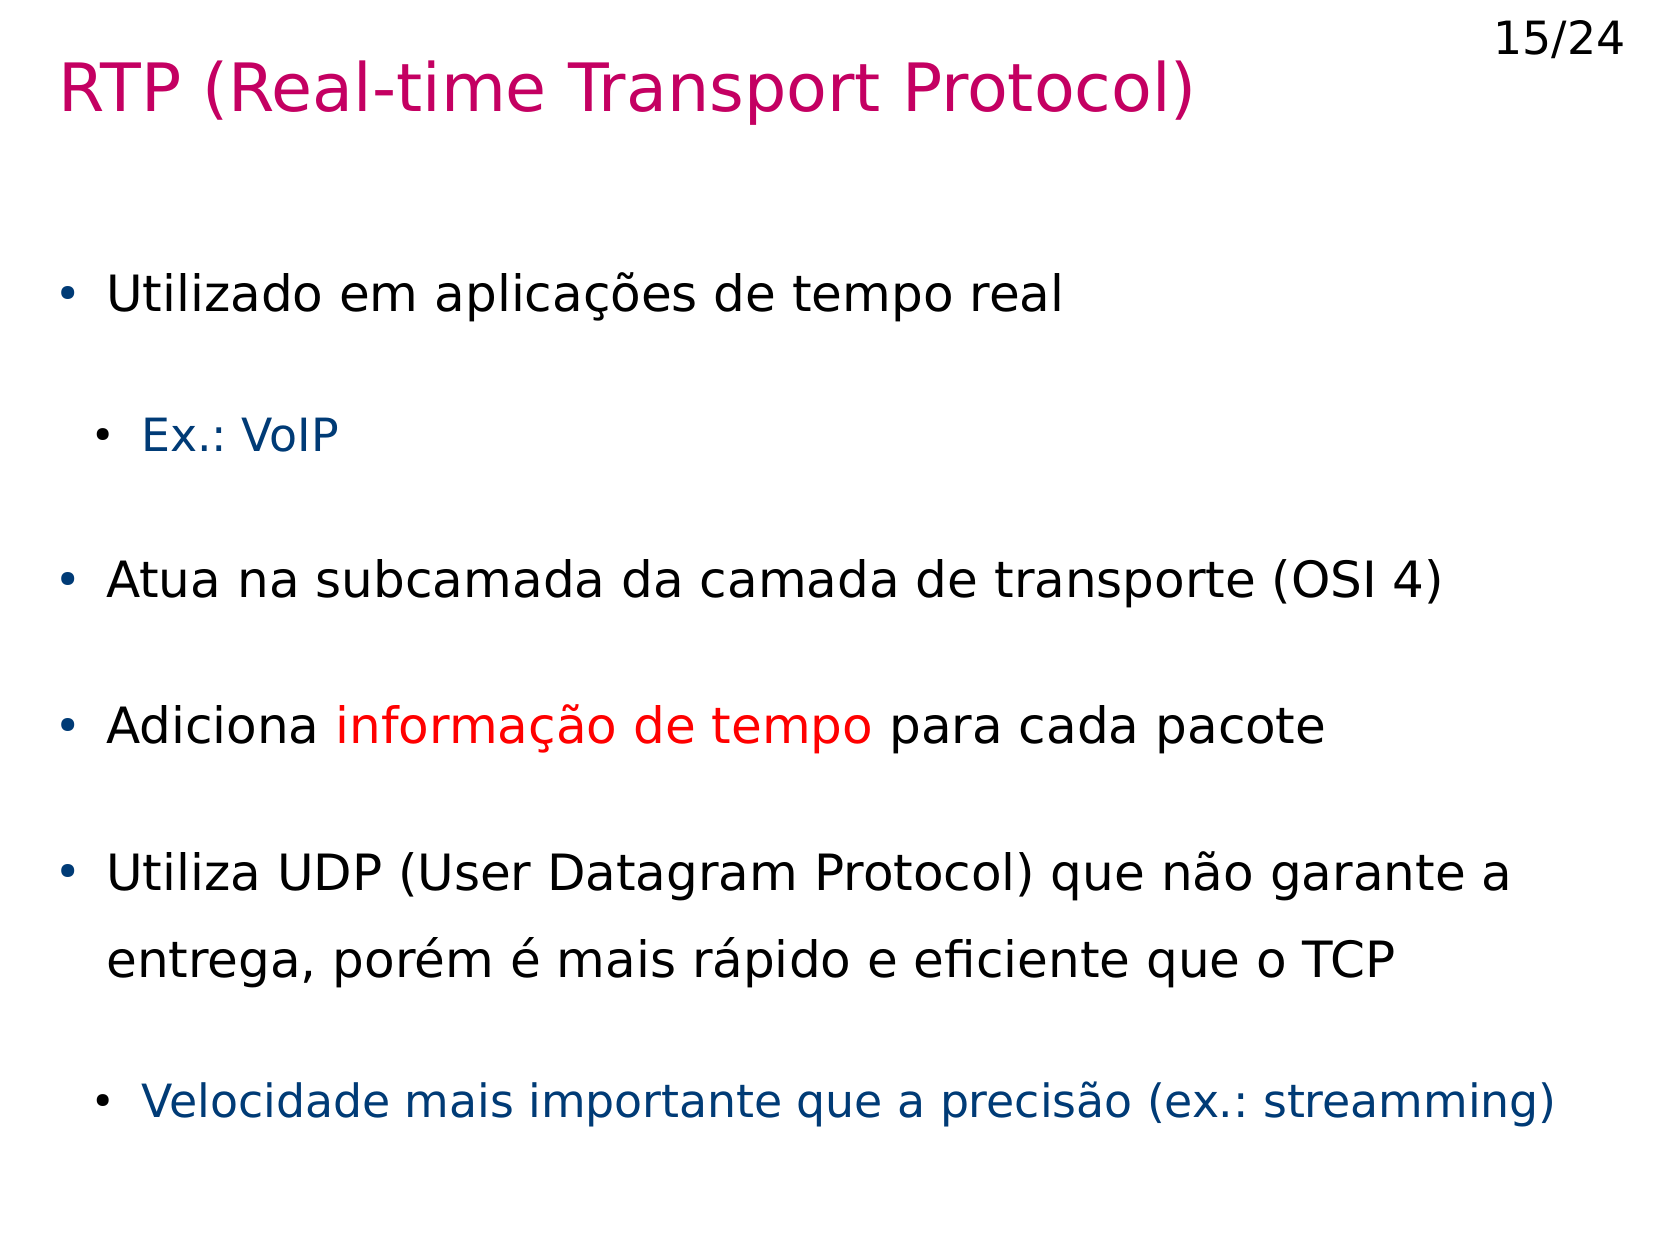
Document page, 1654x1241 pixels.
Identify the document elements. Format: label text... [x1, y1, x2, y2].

list Utilizado em aplicações de tempo real Ex.: VoIP Atua na subcamada da camada de transporte (OSI 4) Adiciona informação de tempo para cada pacote Utiliza UDP (User Datagram Protocol) que não garante a entrega, porém é mais rápido e eficiente que o TCP Velocidade mais importante que a precisão (ex.: streamming) [59, 236, 1625, 1211]
title RTP (Real-time Transport Protocol) [59, 29, 1625, 148]
